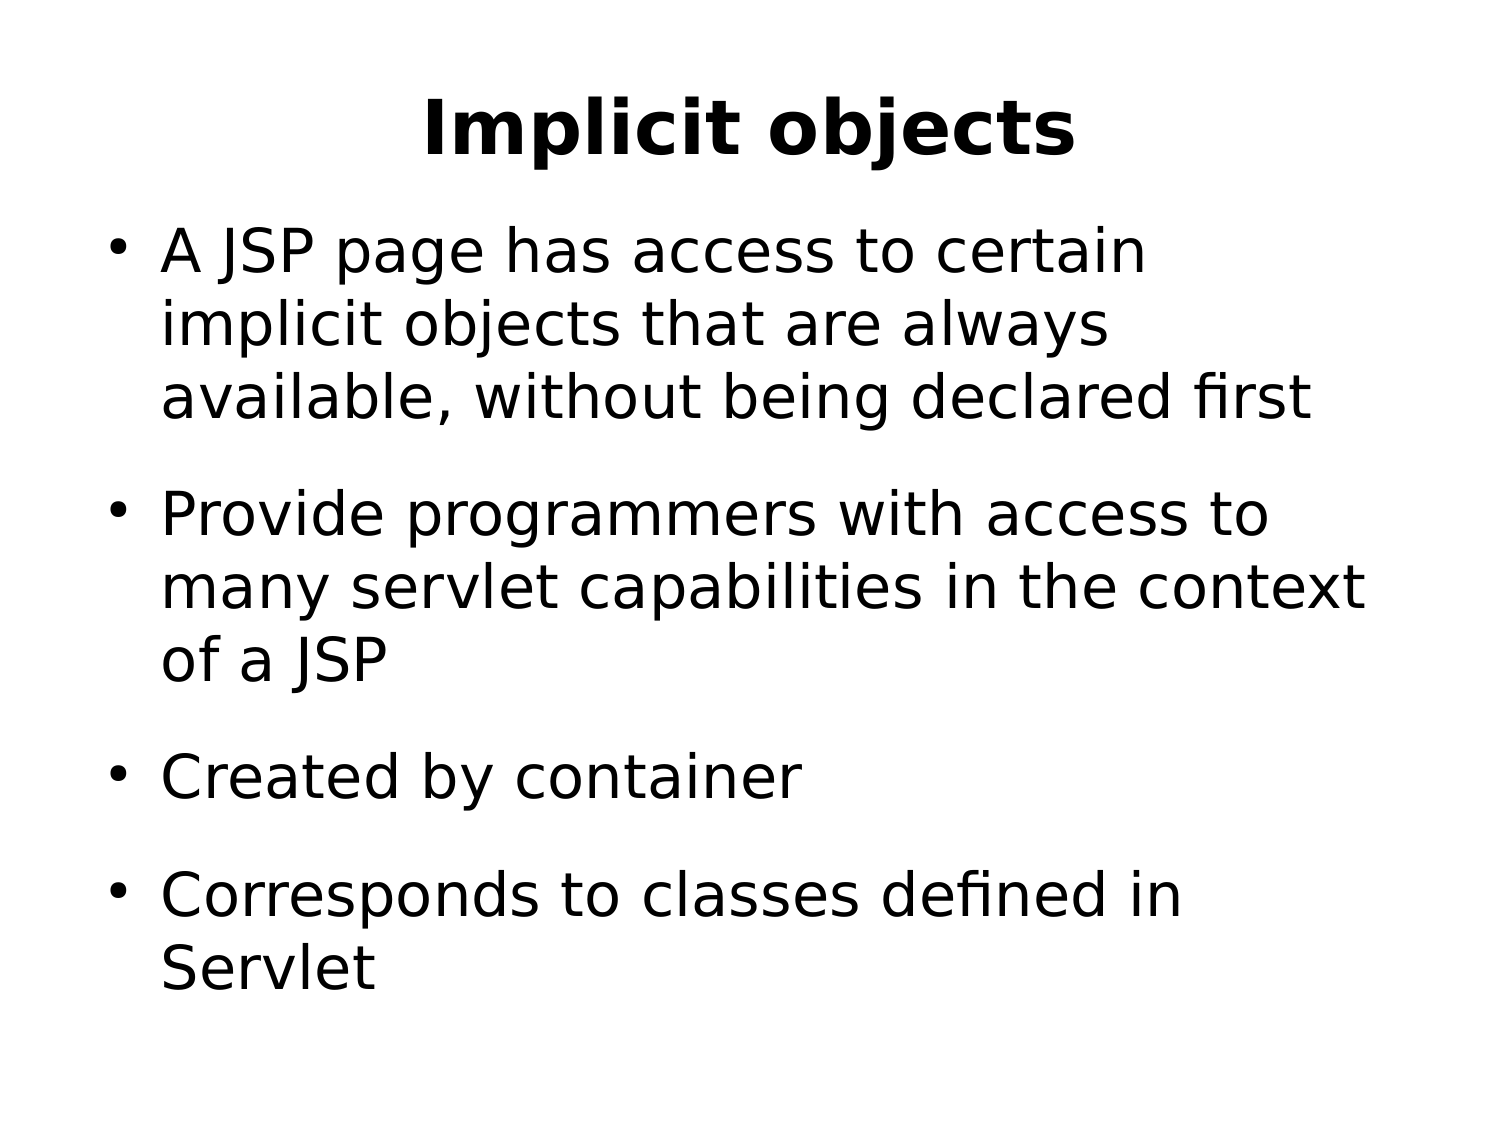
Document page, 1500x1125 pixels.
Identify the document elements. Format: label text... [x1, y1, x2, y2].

list A JSP page has access to certain implicit objects that are always available, without being declared first Provide programmers with access to many servlet capabilities in the context of a JSP Created by container Corresponds to classes defined in Servlet [75, 204, 1395, 1075]
title Implicit objects [75, 44, 1425, 177]
